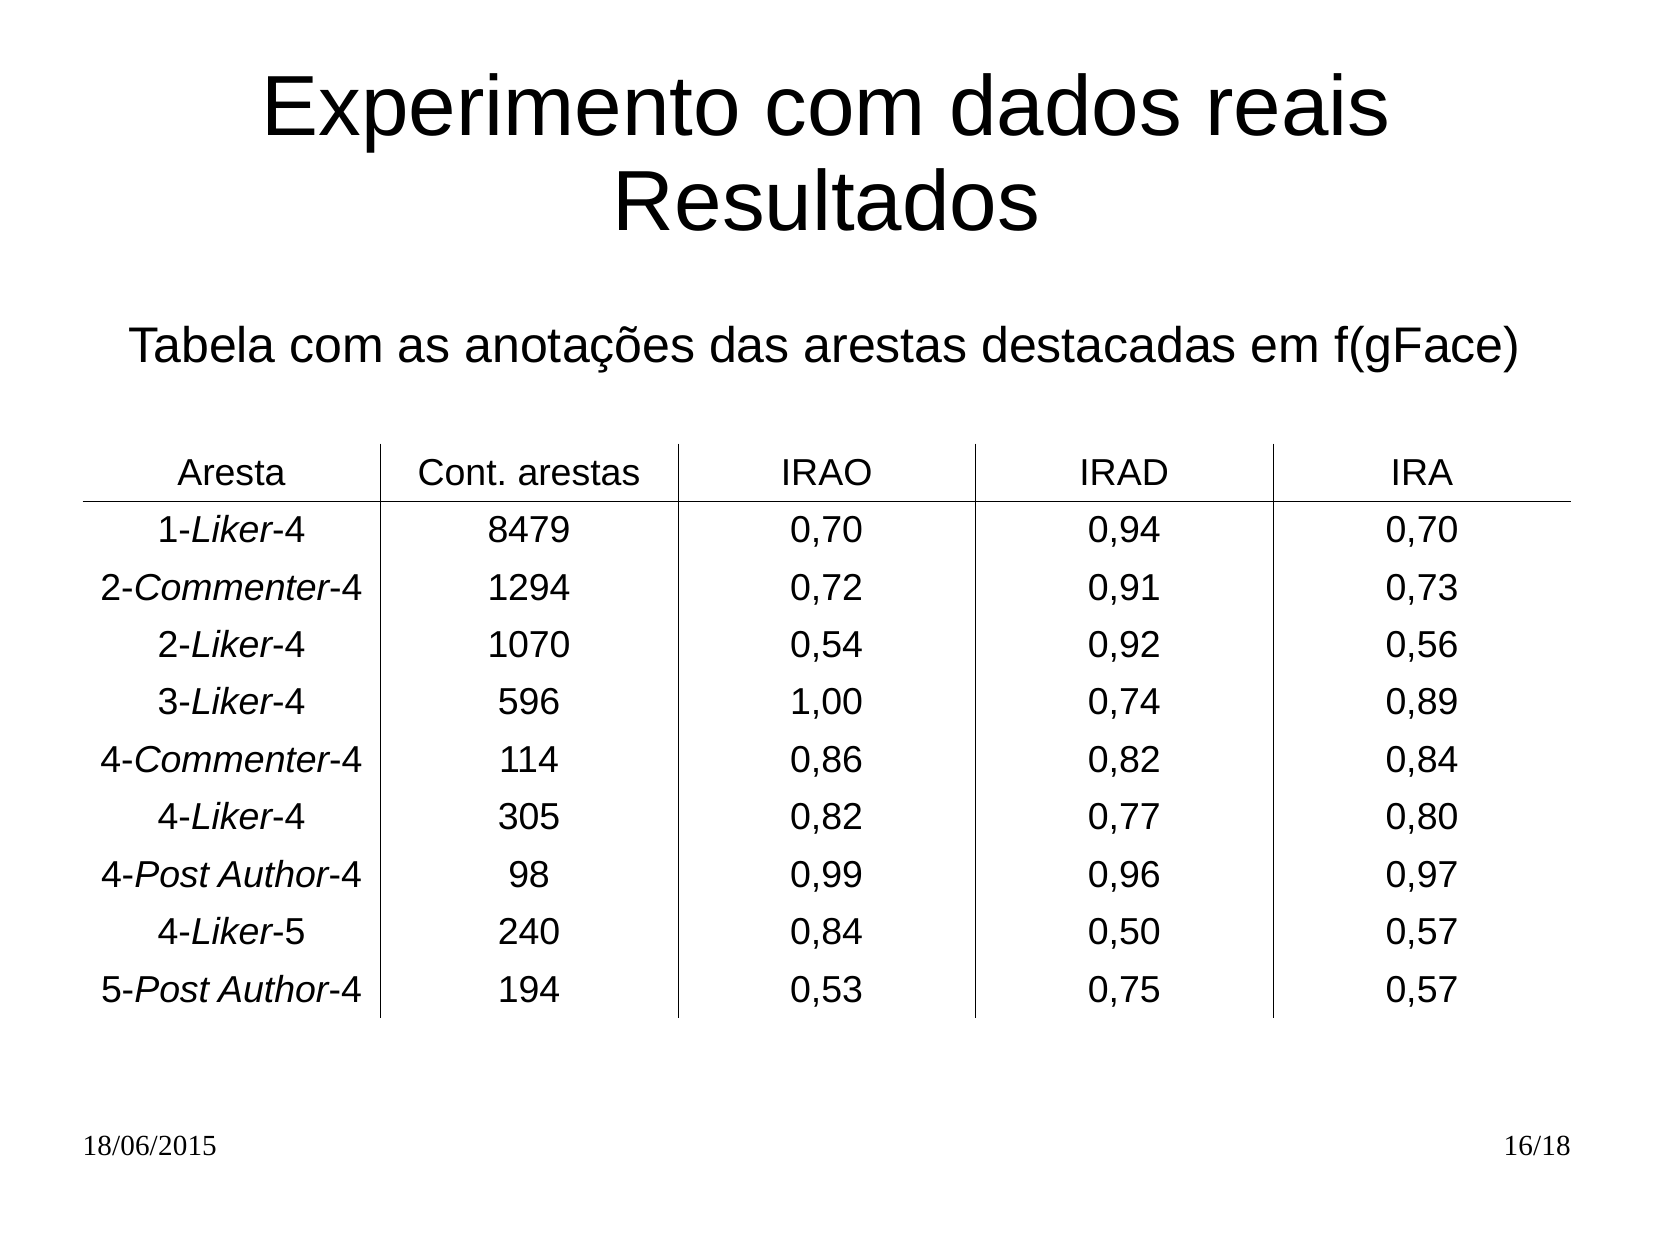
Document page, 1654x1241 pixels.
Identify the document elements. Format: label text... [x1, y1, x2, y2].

table_cell 1,00 [679, 673, 975, 731]
table_cell 4-Post Author-4 [83, 846, 380, 903]
table_cell 0,84 [679, 903, 975, 960]
table_cell 0,82 [679, 788, 975, 846]
table_cell 305 [381, 788, 678, 846]
table_cell 114 [381, 731, 678, 788]
text_box Tabela com as anotações das arestas destacadas em f(gFace) [90, 309, 1561, 381]
table_header IRA [1274, 444, 1571, 501]
table_cell 1070 [381, 616, 678, 673]
table_cell 2-Commenter-4 [83, 559, 380, 616]
table_cell 0,77 [976, 788, 1273, 846]
table_header Aresta [83, 444, 380, 501]
table_cell 1294 [381, 559, 678, 616]
table_header IRAD [976, 444, 1273, 501]
table_cell 0,94 [976, 502, 1273, 559]
table_header IRAO [679, 444, 975, 501]
table_cell 0,57 [1274, 903, 1571, 960]
table_cell 4-Liker-4 [83, 788, 380, 846]
table_cell 0,56 [1274, 616, 1571, 673]
table_cell 0,74 [976, 673, 1273, 731]
table_cell 0,84 [1274, 731, 1571, 788]
table_cell 0,91 [976, 559, 1273, 616]
table_cell 0,82 [976, 731, 1273, 788]
table_cell 4-Liker-5 [83, 903, 380, 960]
table_cell 0,57 [1274, 960, 1571, 1018]
table_cell 0,80 [1274, 788, 1571, 846]
table_cell 1-Liker-4 [83, 502, 380, 559]
table_cell 0,54 [679, 616, 975, 673]
table_cell 2-Liker-4 [83, 616, 380, 673]
table_cell 98 [381, 846, 678, 903]
table_cell 0,92 [976, 616, 1273, 673]
table_cell 0,70 [1274, 502, 1571, 559]
table_header Cont. arestas [381, 444, 678, 501]
table_cell 0,96 [976, 846, 1273, 903]
table_cell 4-Commenter-4 [83, 731, 380, 788]
table_cell 0,86 [679, 731, 975, 788]
table_cell 0,89 [1274, 673, 1571, 731]
table_cell 8479 [381, 502, 678, 559]
table_cell 0,73 [1274, 559, 1571, 616]
title Experimento com dados reais Resultados [82, 49, 1571, 257]
table_cell 194 [381, 960, 678, 1018]
table_cell 0,70 [679, 502, 975, 559]
table_cell 240 [381, 903, 678, 960]
table_cell 596 [381, 673, 678, 731]
table_cell 0,53 [679, 960, 975, 1018]
table_cell 0,72 [679, 559, 975, 616]
table_cell 3-Liker-4 [83, 673, 380, 731]
table_cell 0,75 [976, 960, 1273, 1018]
table_cell 0,50 [976, 903, 1273, 960]
table_cell 5-Post Author-4 [83, 960, 380, 1018]
table_cell 0,99 [679, 846, 975, 903]
table_cell 0,97 [1274, 846, 1571, 903]
